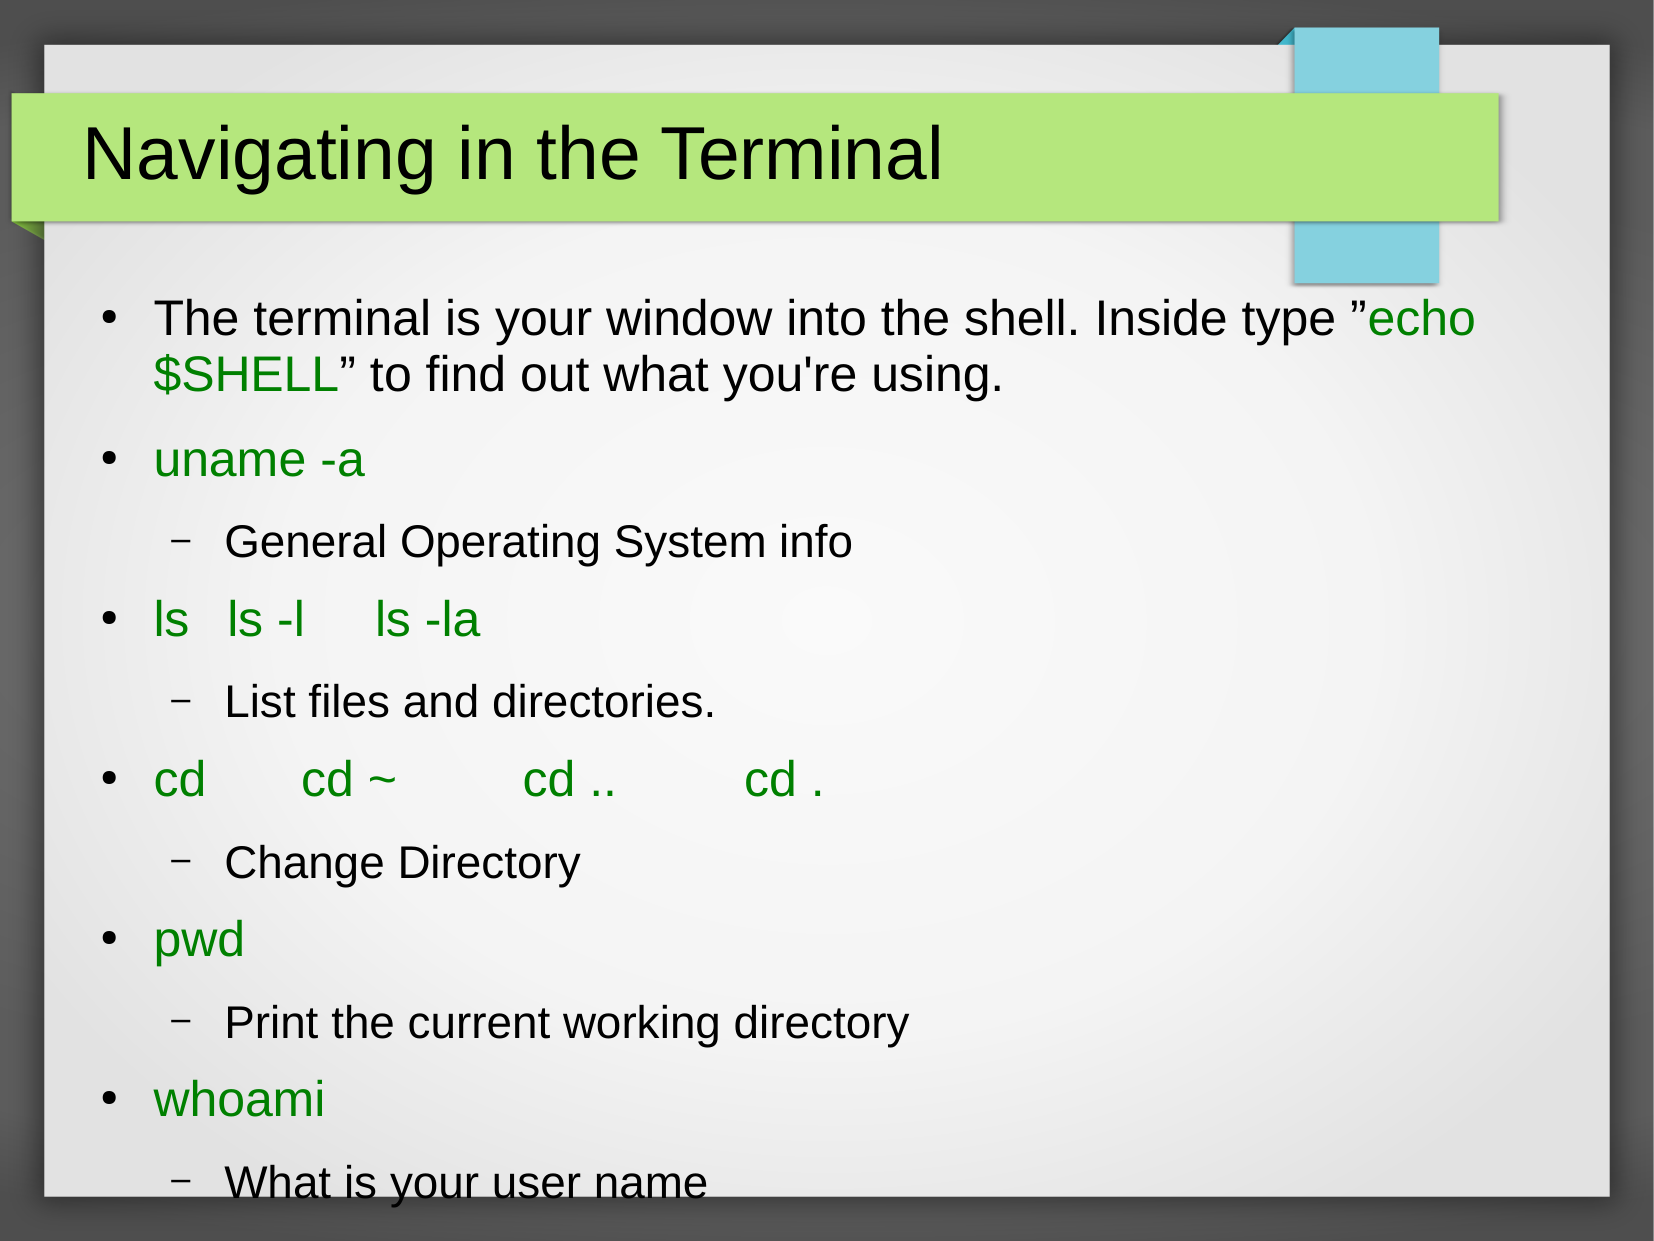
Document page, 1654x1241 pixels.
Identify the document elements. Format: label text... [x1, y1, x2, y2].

title Navigating in the Terminal [82, 94, 1264, 213]
picture [0, 0, 1654, 1241]
list The terminal is your window into the shell. Inside type ”echo $SHELL” to find out what you're using. uname -a General Operating System info ls ls -l ls -la List files and directories. cd cd ~ cd .. cd . Change Directory pwd Print the current working directory whoami What is your user name [82, 290, 1571, 1209]
